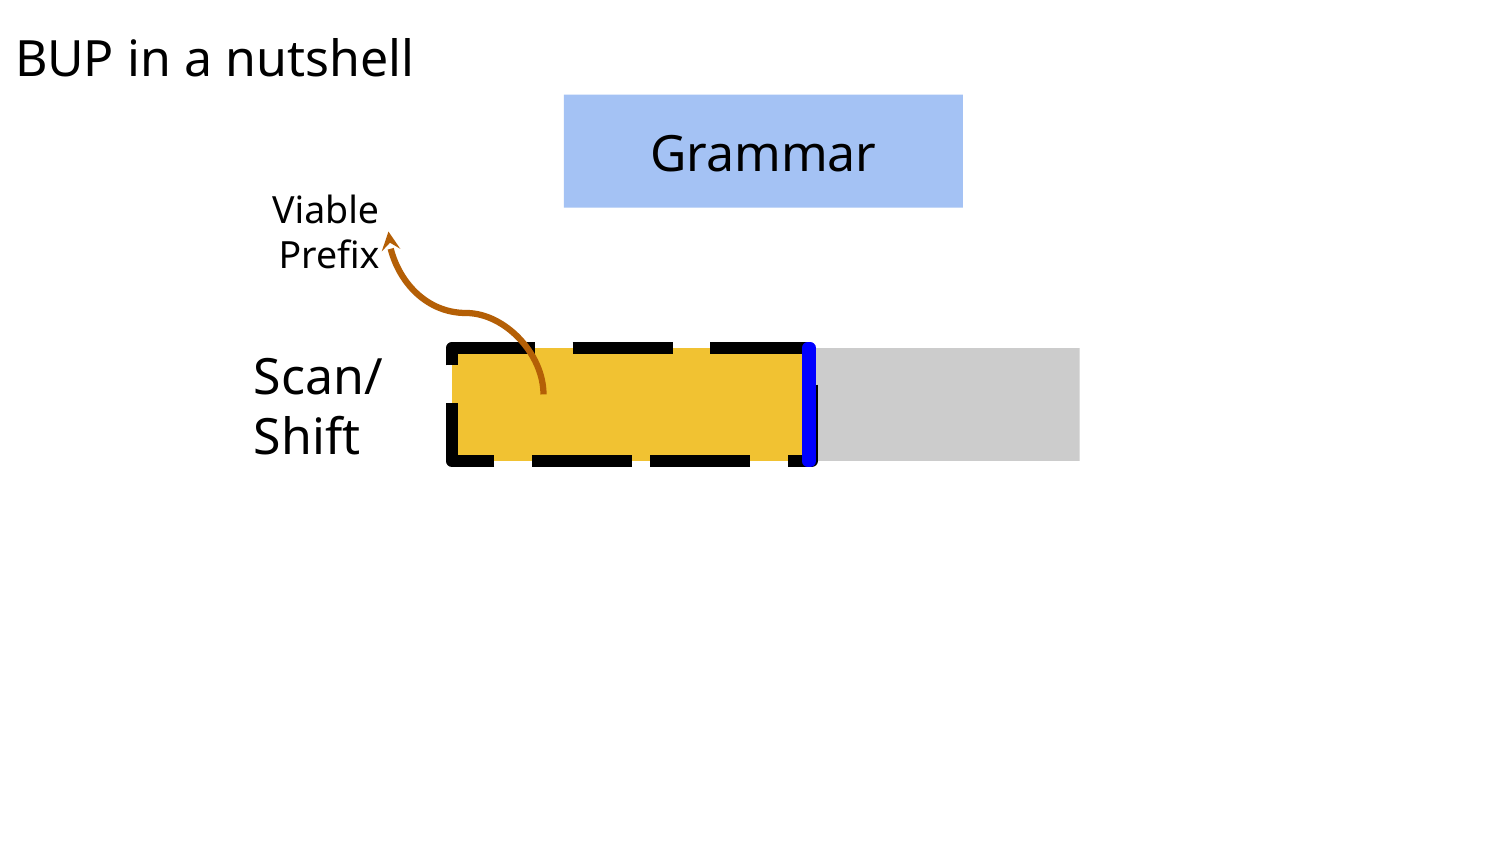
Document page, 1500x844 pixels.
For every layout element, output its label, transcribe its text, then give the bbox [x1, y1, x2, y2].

text_box Grammar [563, 94, 963, 208]
text_box [452, 348, 802, 461]
text_box Scan/ Shift [238, 348, 417, 461]
text_box [816, 348, 1080, 461]
text_box BUP in a nutshell [0, 0, 564, 113]
text_box Viable Prefix [206, 174, 395, 287]
